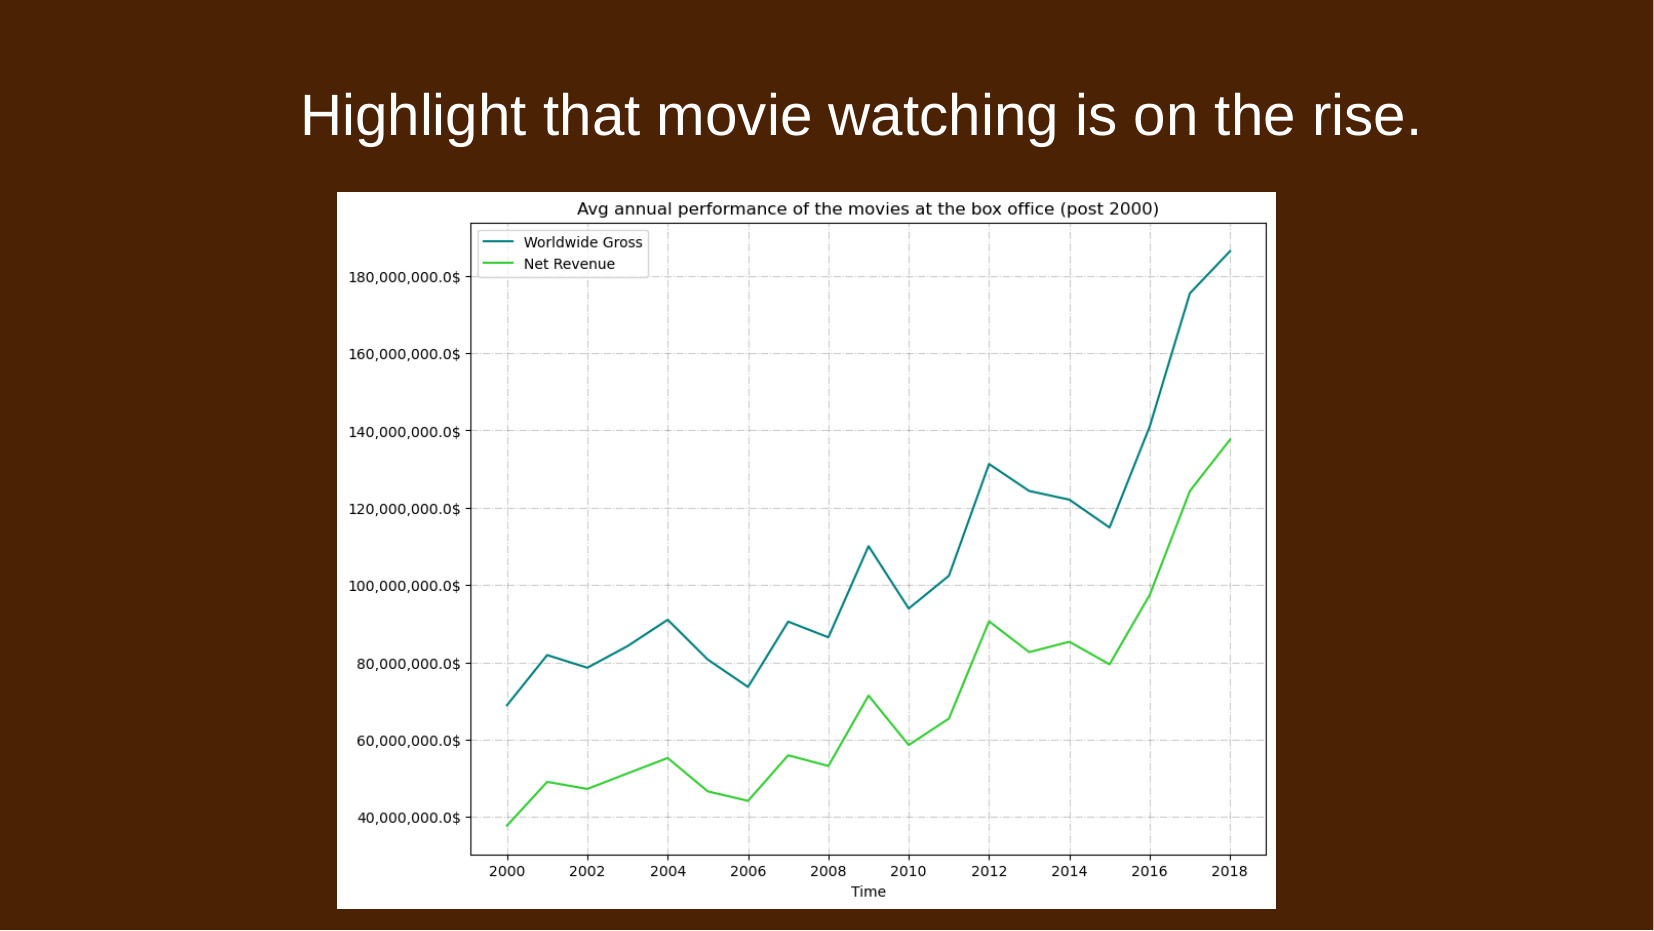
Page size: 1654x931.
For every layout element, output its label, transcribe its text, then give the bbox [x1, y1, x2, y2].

title Highlight that movie watching is on the rise. [82, 37, 1571, 193]
picture [337, 192, 1276, 909]
